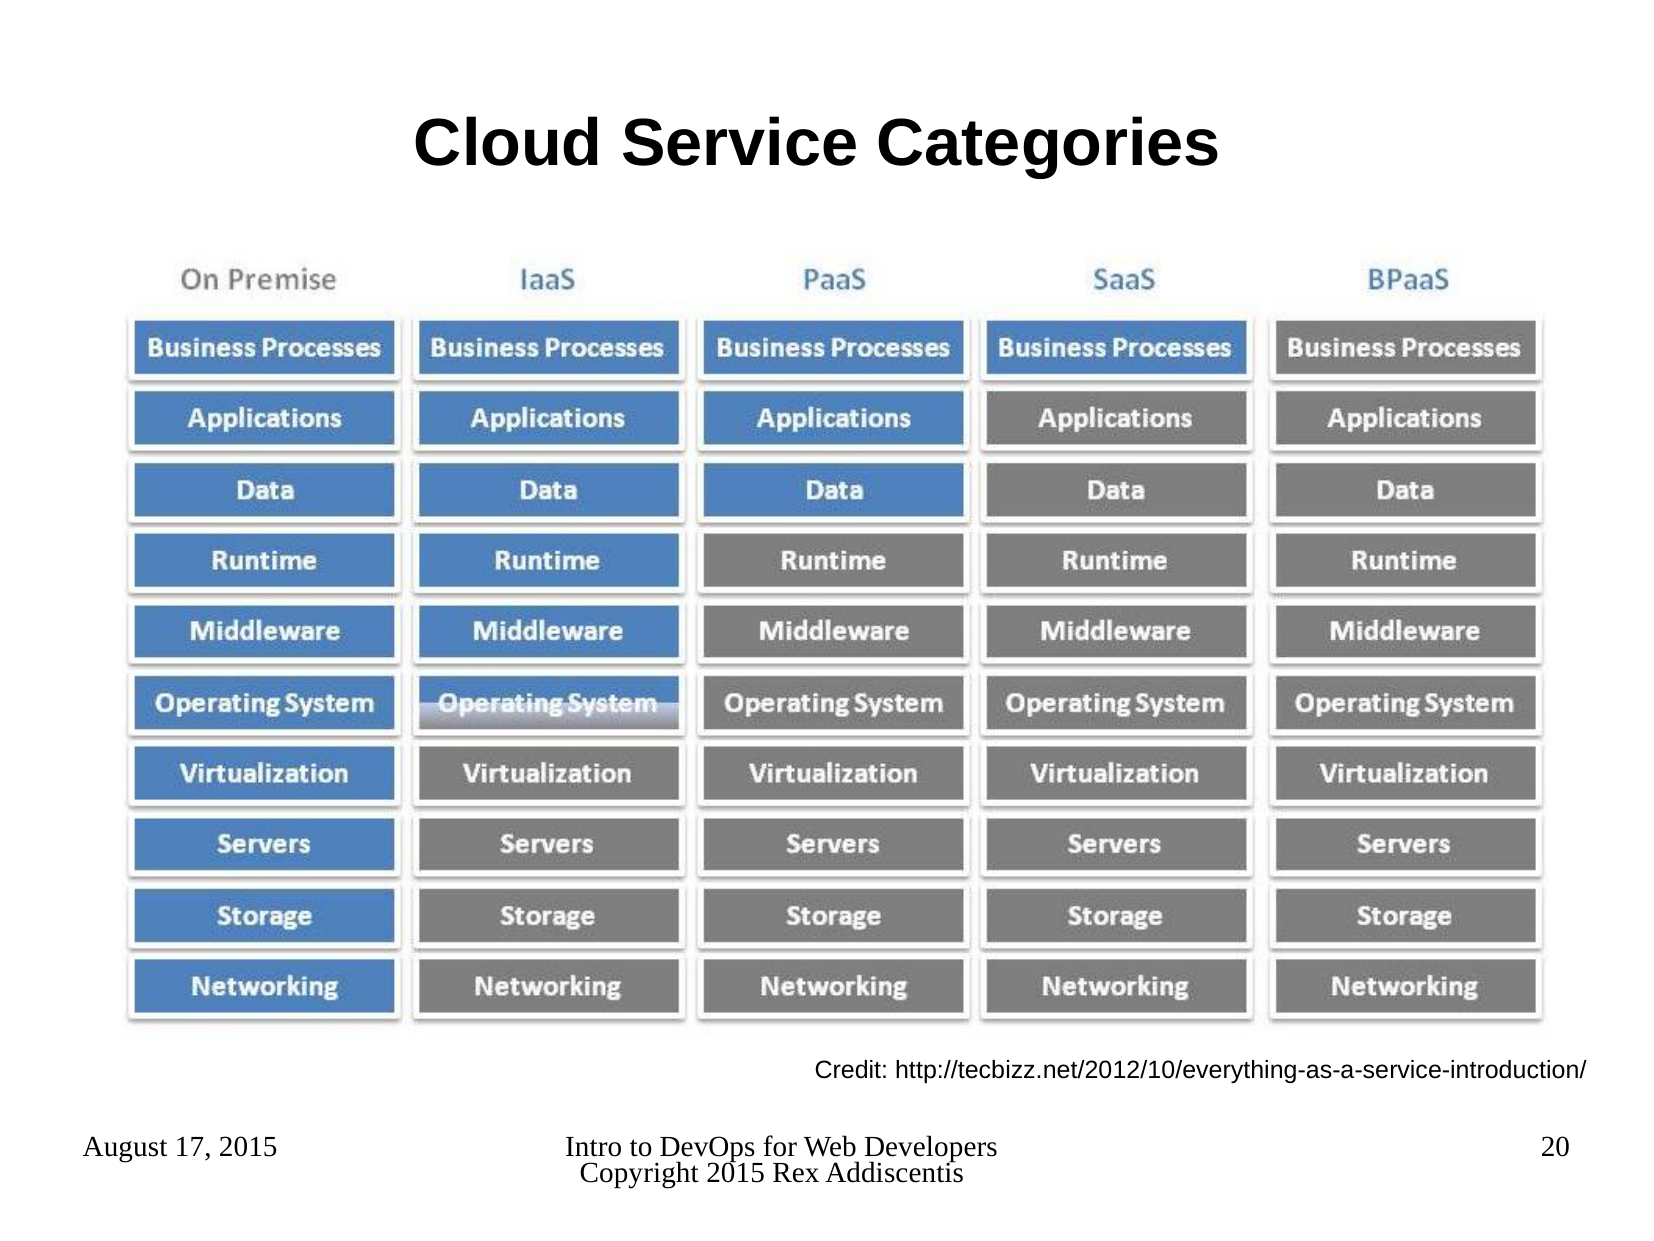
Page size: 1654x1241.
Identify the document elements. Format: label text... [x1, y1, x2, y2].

picture [85, 249, 1586, 1041]
list Cloud Service Categories [180, 105, 1456, 209]
list Credit: http://tecbizz.net/2012/10/everything-as-a-service-introduction/ [73, 1055, 1589, 1089]
